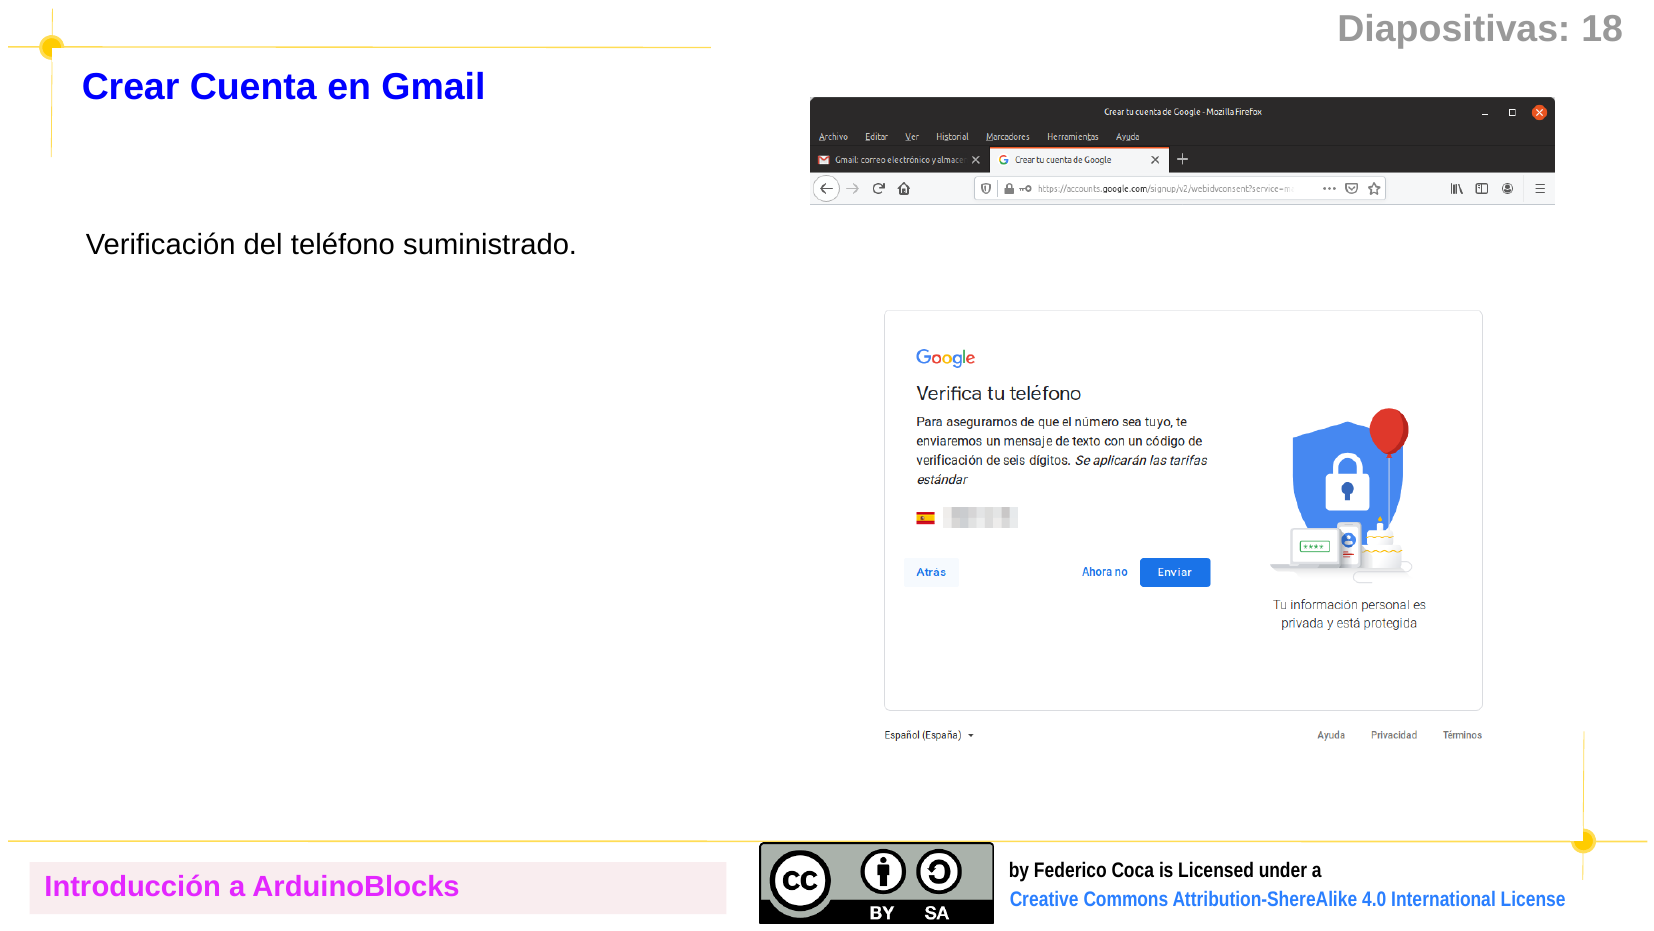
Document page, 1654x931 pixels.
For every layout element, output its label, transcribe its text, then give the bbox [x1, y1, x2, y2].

picture [810, 97, 1555, 814]
text_box Diapositivas: 18 [1322, 0, 1644, 57]
text_box Introducción a ArduinoBlocks [29, 862, 727, 915]
text_box Verificación del teléfono suministrado. [71, 220, 720, 347]
text_box Crear Cuenta en Gmail [67, 58, 1207, 116]
